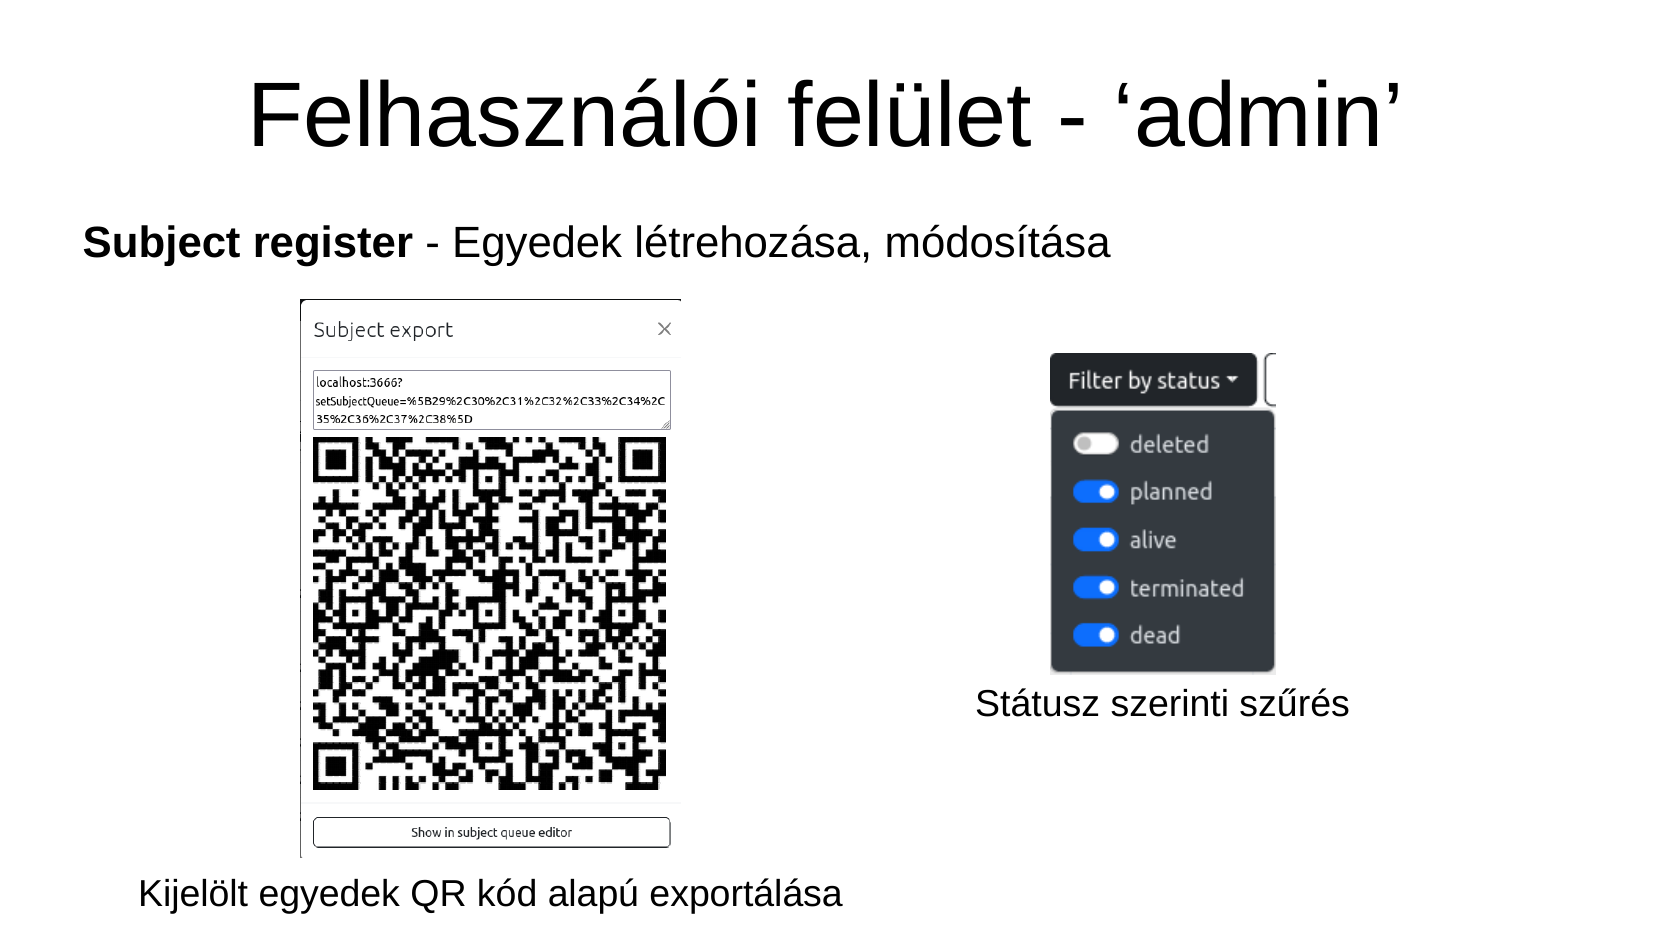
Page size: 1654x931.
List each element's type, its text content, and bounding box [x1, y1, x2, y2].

picture [1050, 353, 1276, 676]
title Felhasználói felület - ‘admin’ [82, 37, 1571, 193]
picture [300, 299, 681, 858]
list Subject register - Egyedek létrehozása, módosítása [82, 217, 1571, 301]
